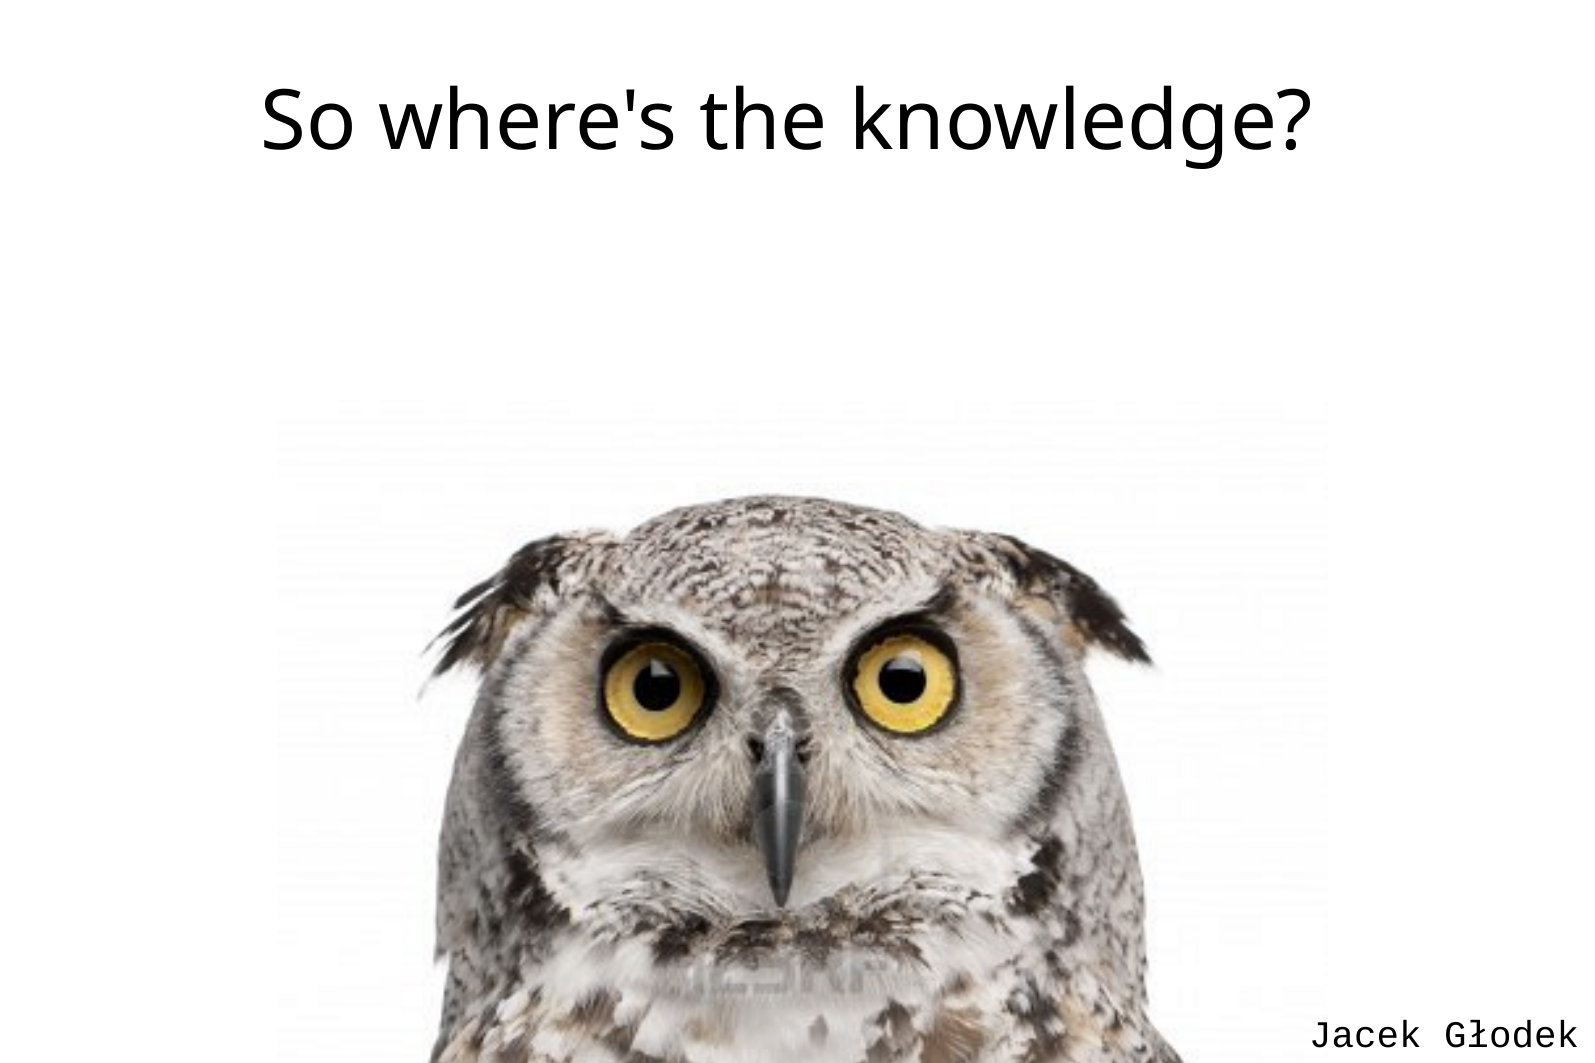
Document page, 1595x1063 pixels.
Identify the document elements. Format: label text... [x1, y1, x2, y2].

picture [277, 400, 1328, 1063]
text_box So where's the knowledge? [67, 53, 1530, 171]
text_box Jacek Głodek [1294, 1008, 1595, 1063]
